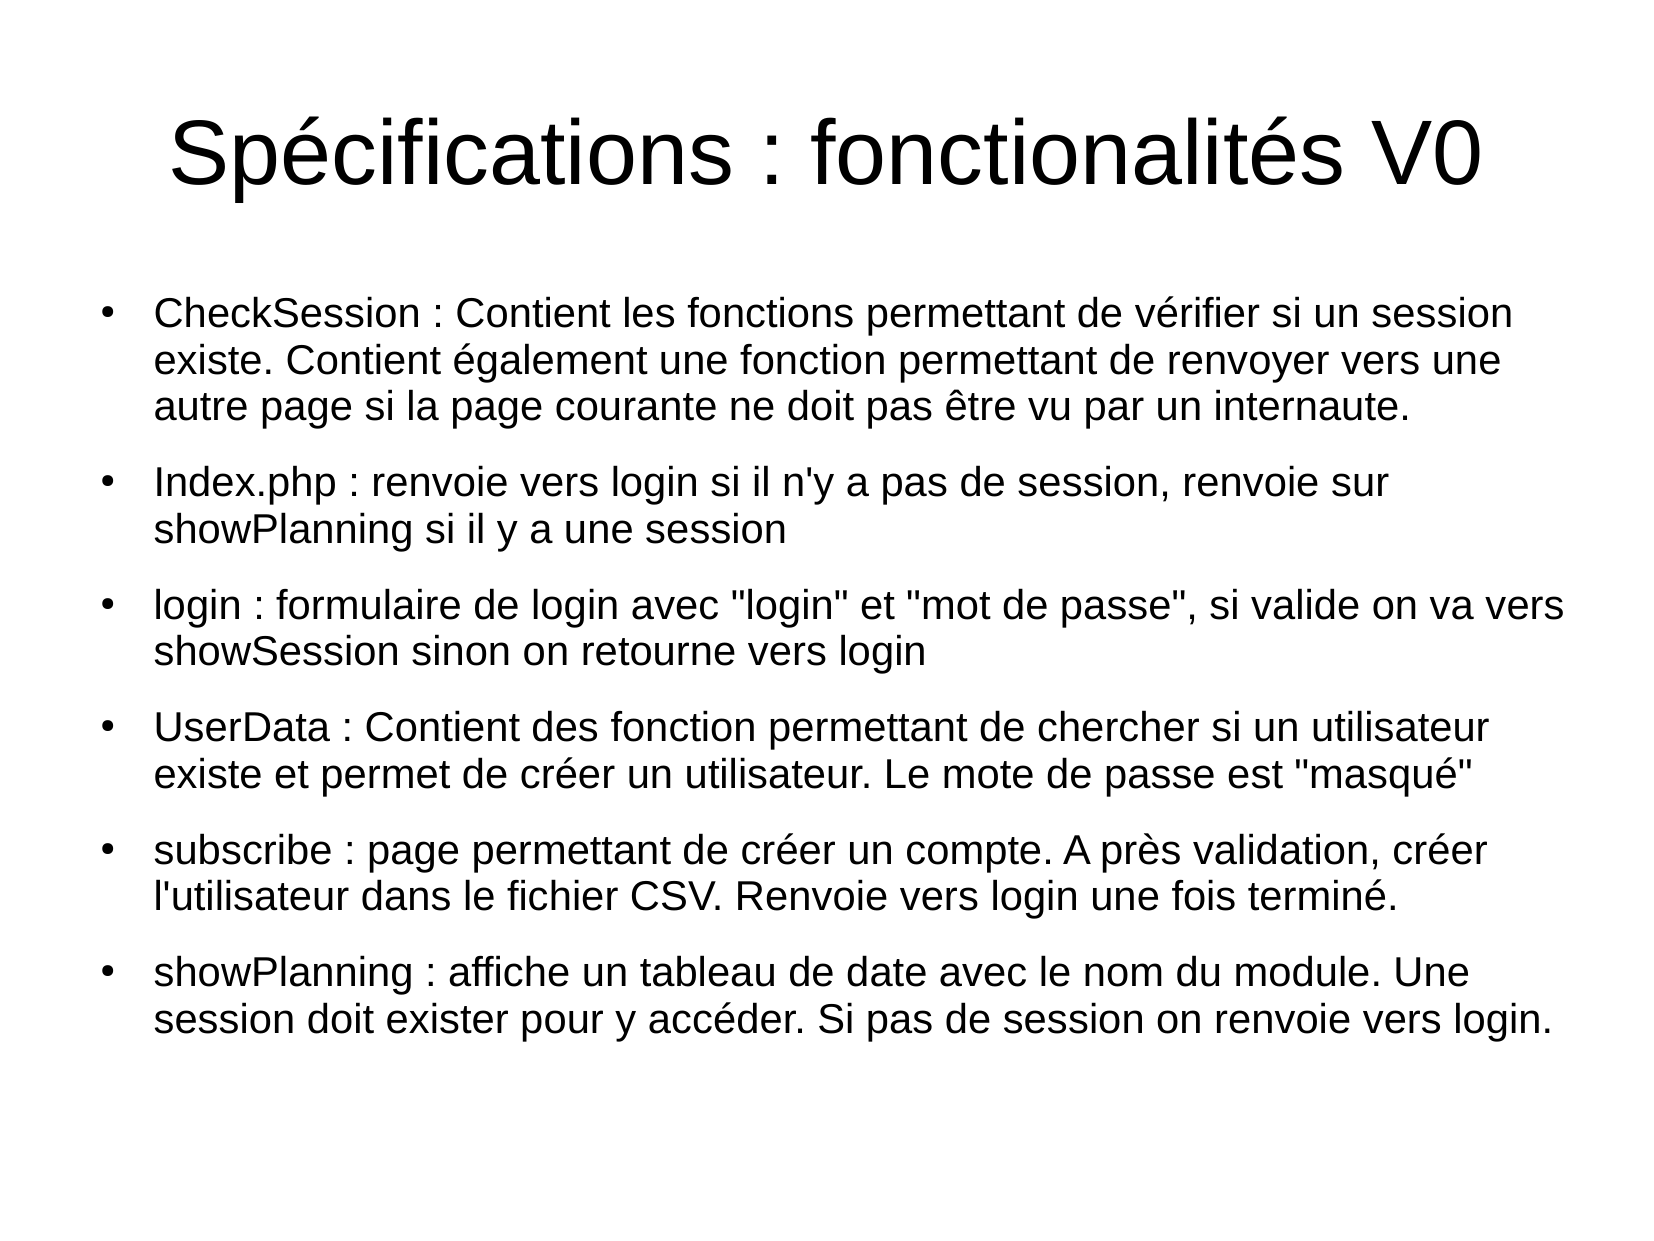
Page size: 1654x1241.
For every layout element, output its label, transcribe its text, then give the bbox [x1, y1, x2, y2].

list CheckSession : Contient les fonctions permettant de vérifier si un session existe. Contient également une fonction permettant de renvoyer vers une autre page si la page courante ne doit pas être vu par un internaute. Index.php : renvoie vers login si il n'y a pas de session, renvoie sur showPlanning si il y a une session login : formulaire de login avec "login" et "mot de passe", si valide on va vers showSession sinon on retourne vers login UserData : Contient des fonction permettant de chercher si un utilisateur existe et permet de créer un utilisateur. Le mote de passe est "masqué" subscribe : page permettant de créer un compte. A près validation, créer l'utilisateur dans le fichier CSV. Renvoie vers login une fois terminé. showPlanning : affiche un tableau de date avec le nom du module. Une session doit exister pour y accéder. Si pas de session on renvoie vers login. [82, 290, 1571, 1109]
title Spécifications : fonctionalités V0 [82, 49, 1571, 257]
